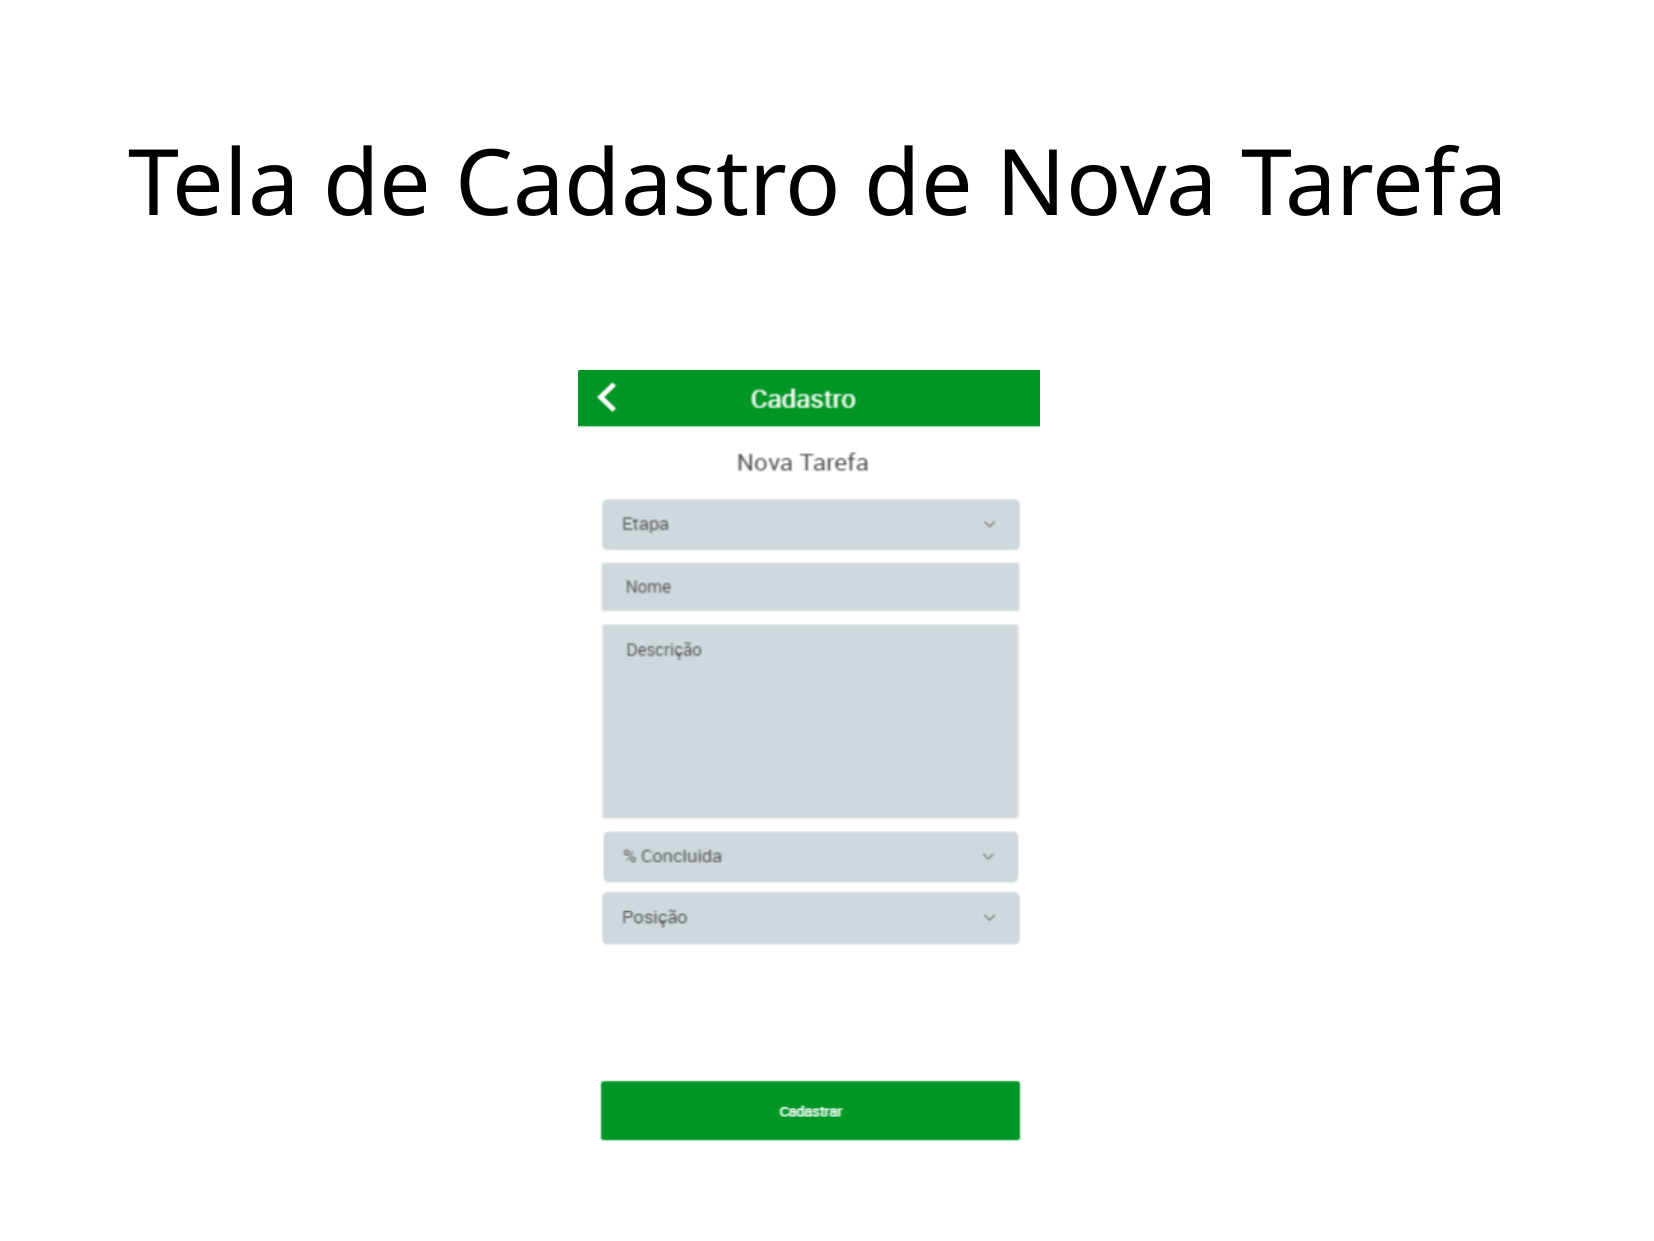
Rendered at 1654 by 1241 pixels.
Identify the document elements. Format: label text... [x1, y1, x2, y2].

picture [578, 370, 1040, 1158]
title Tela de Cadastro de Nova Tarefa [113, 65, 1540, 306]
